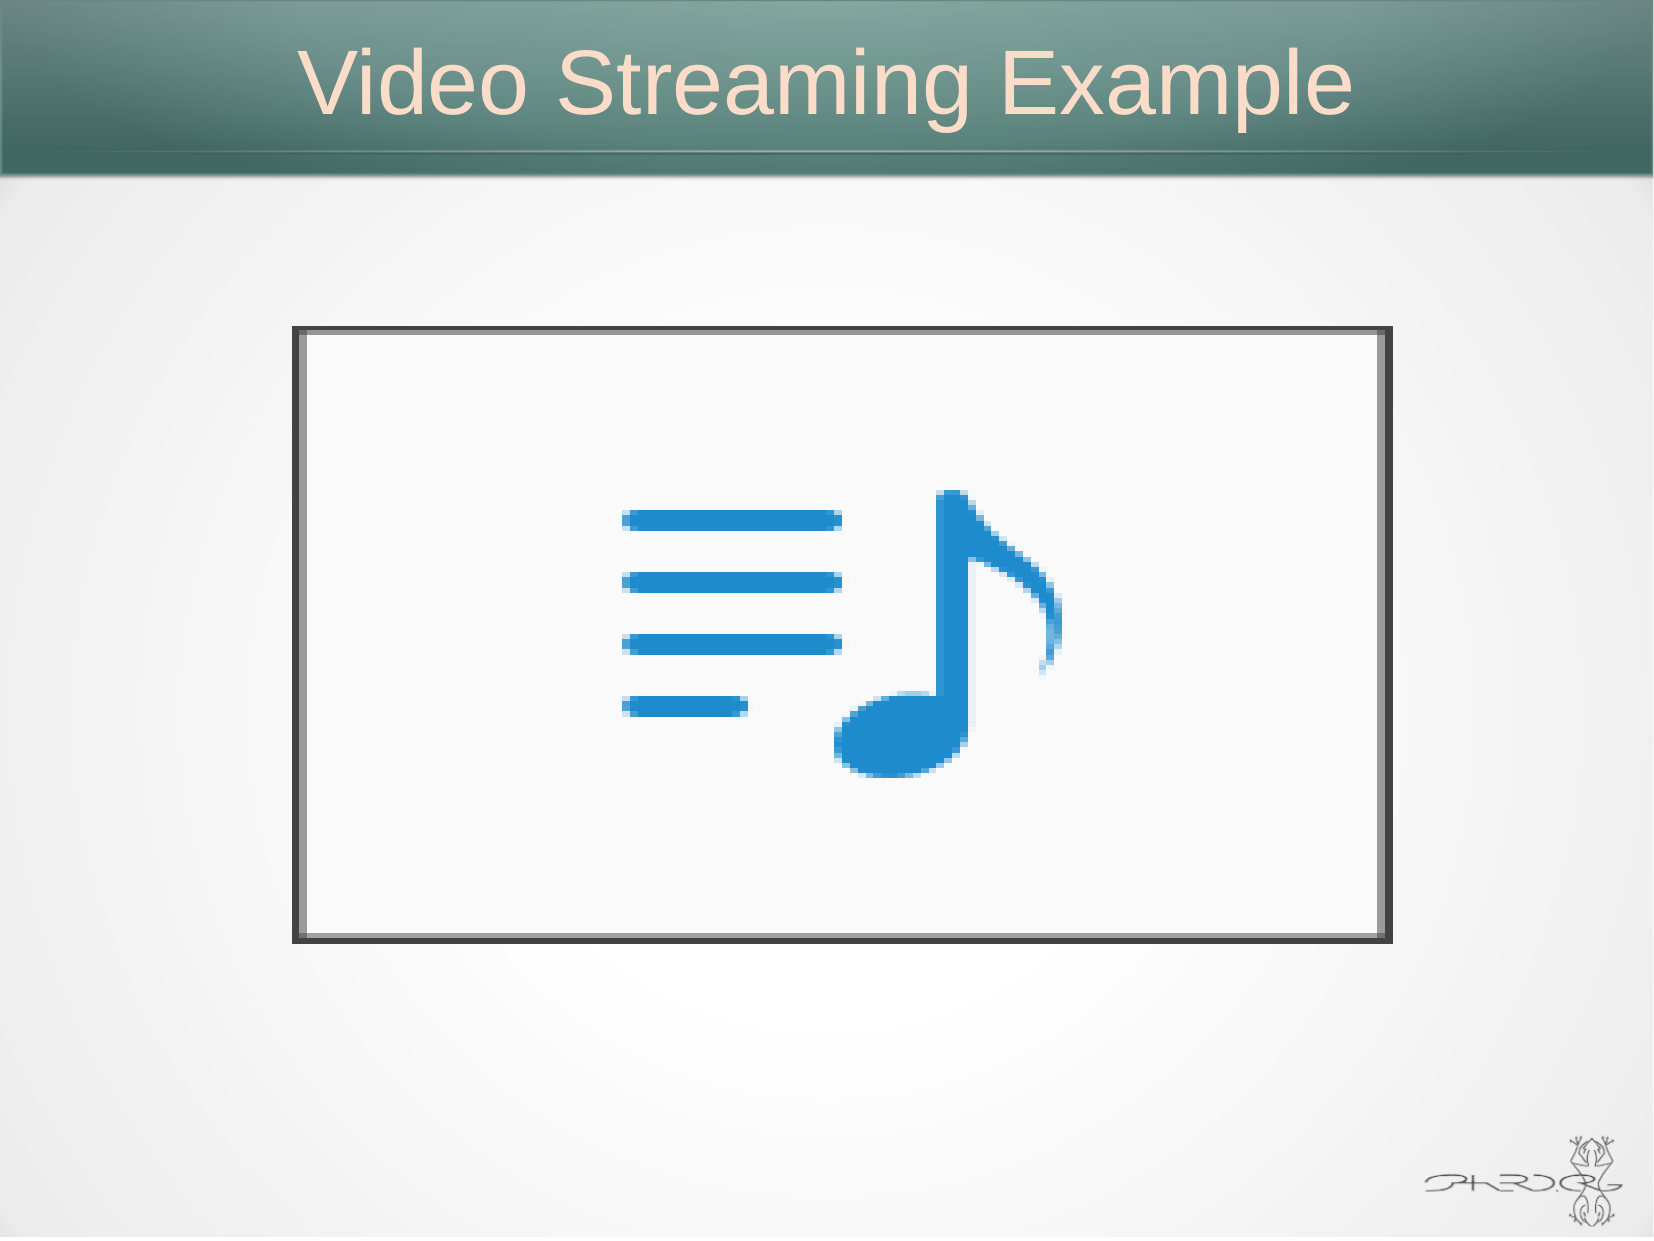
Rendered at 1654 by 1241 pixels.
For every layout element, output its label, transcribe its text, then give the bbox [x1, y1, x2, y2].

title Video Streaming Example [82, 11, 1571, 154]
text_box [291, 324, 1394, 945]
picture [0, 0, 1654, 1237]
